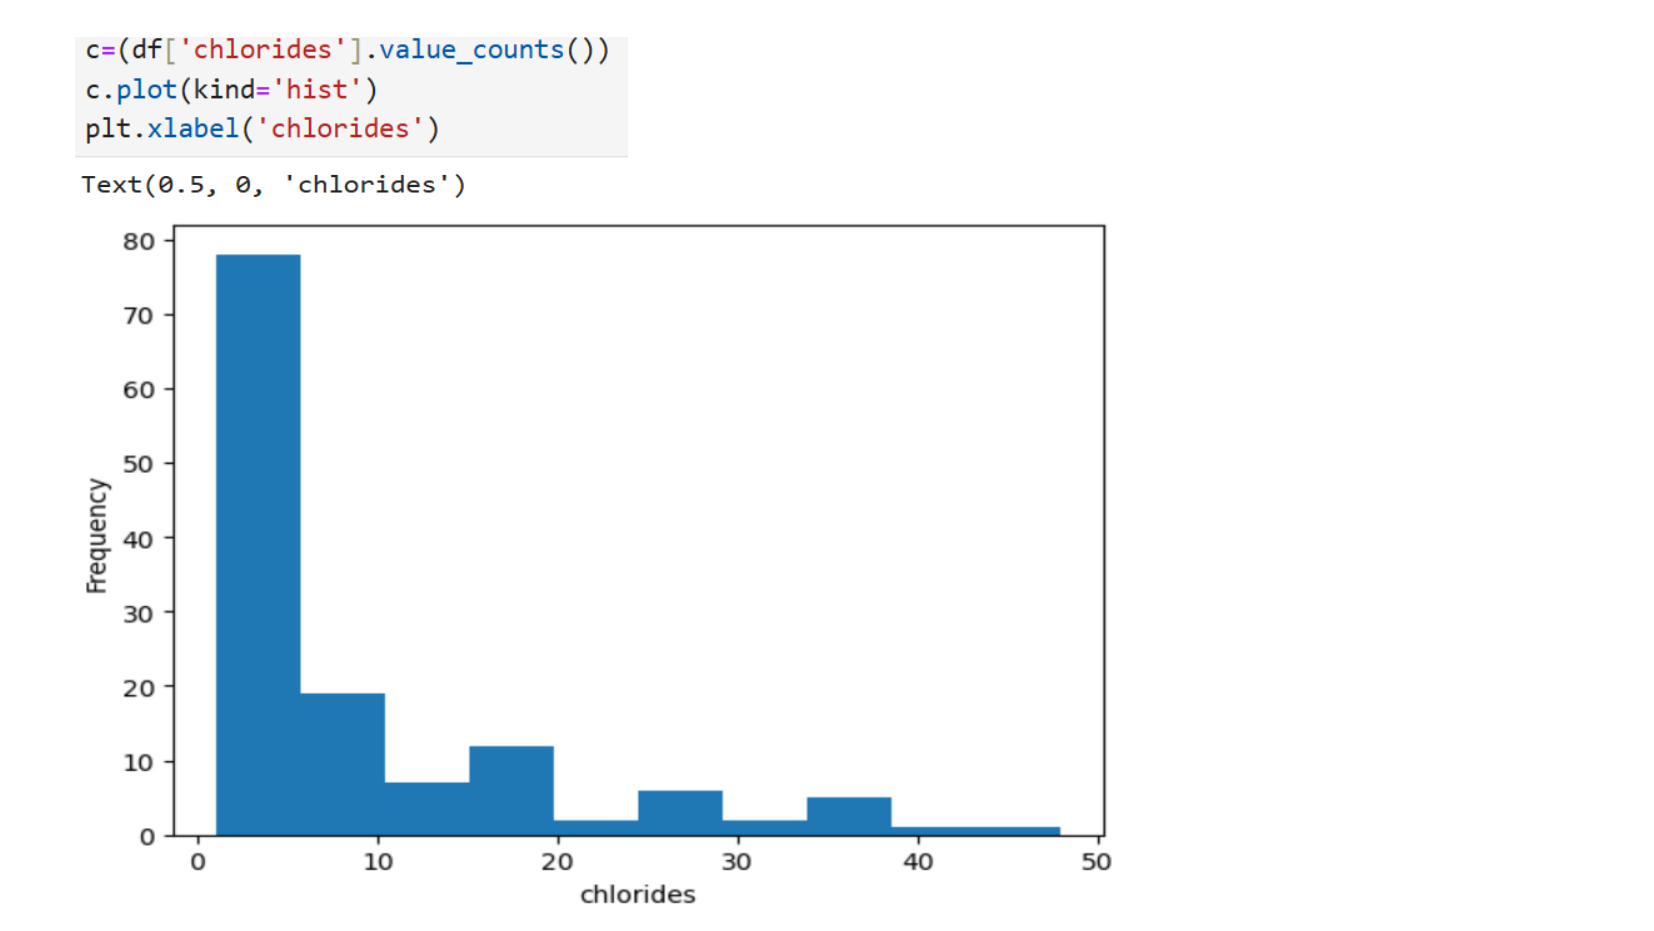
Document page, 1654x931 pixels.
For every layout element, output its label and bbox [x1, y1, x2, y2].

picture [75, 37, 1153, 915]
